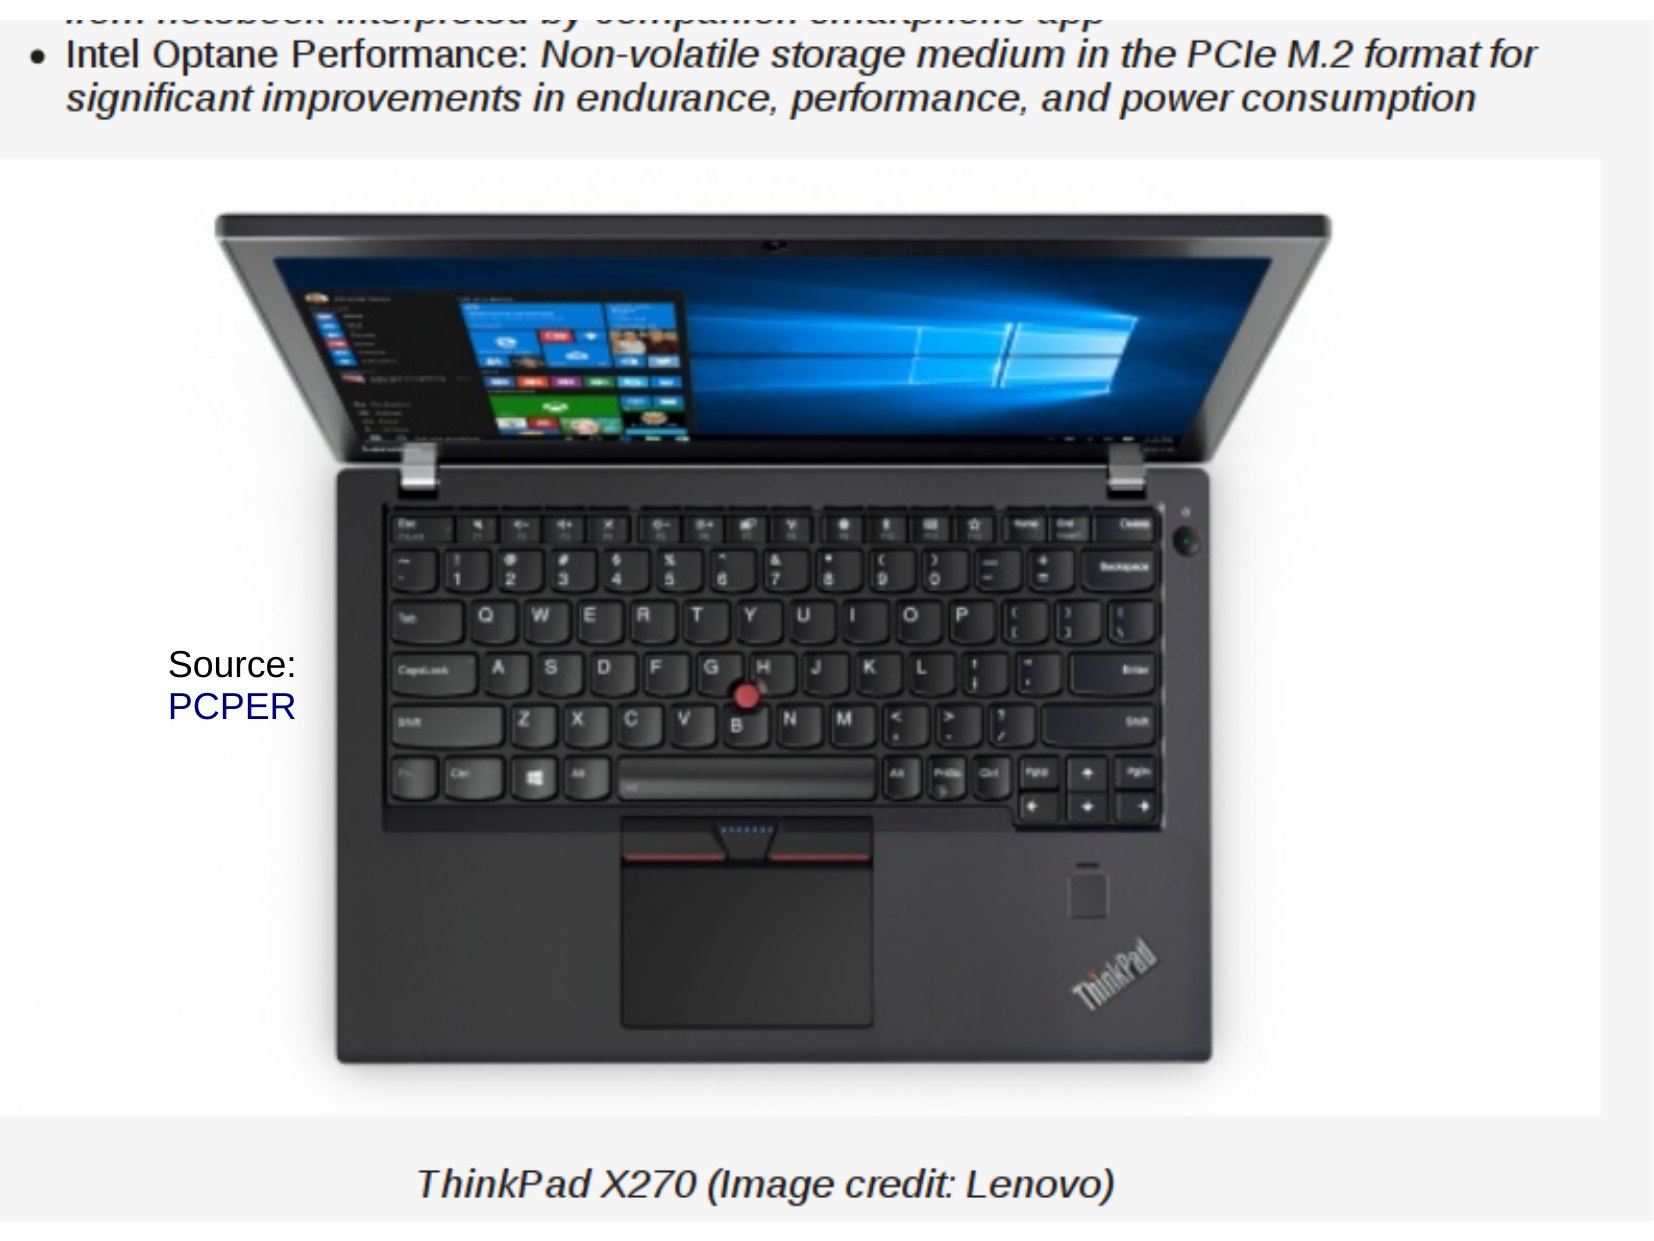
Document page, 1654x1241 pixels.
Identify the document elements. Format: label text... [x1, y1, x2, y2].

text_box Source: PCPER [153, 636, 312, 736]
picture [0, 20, 1654, 1221]
